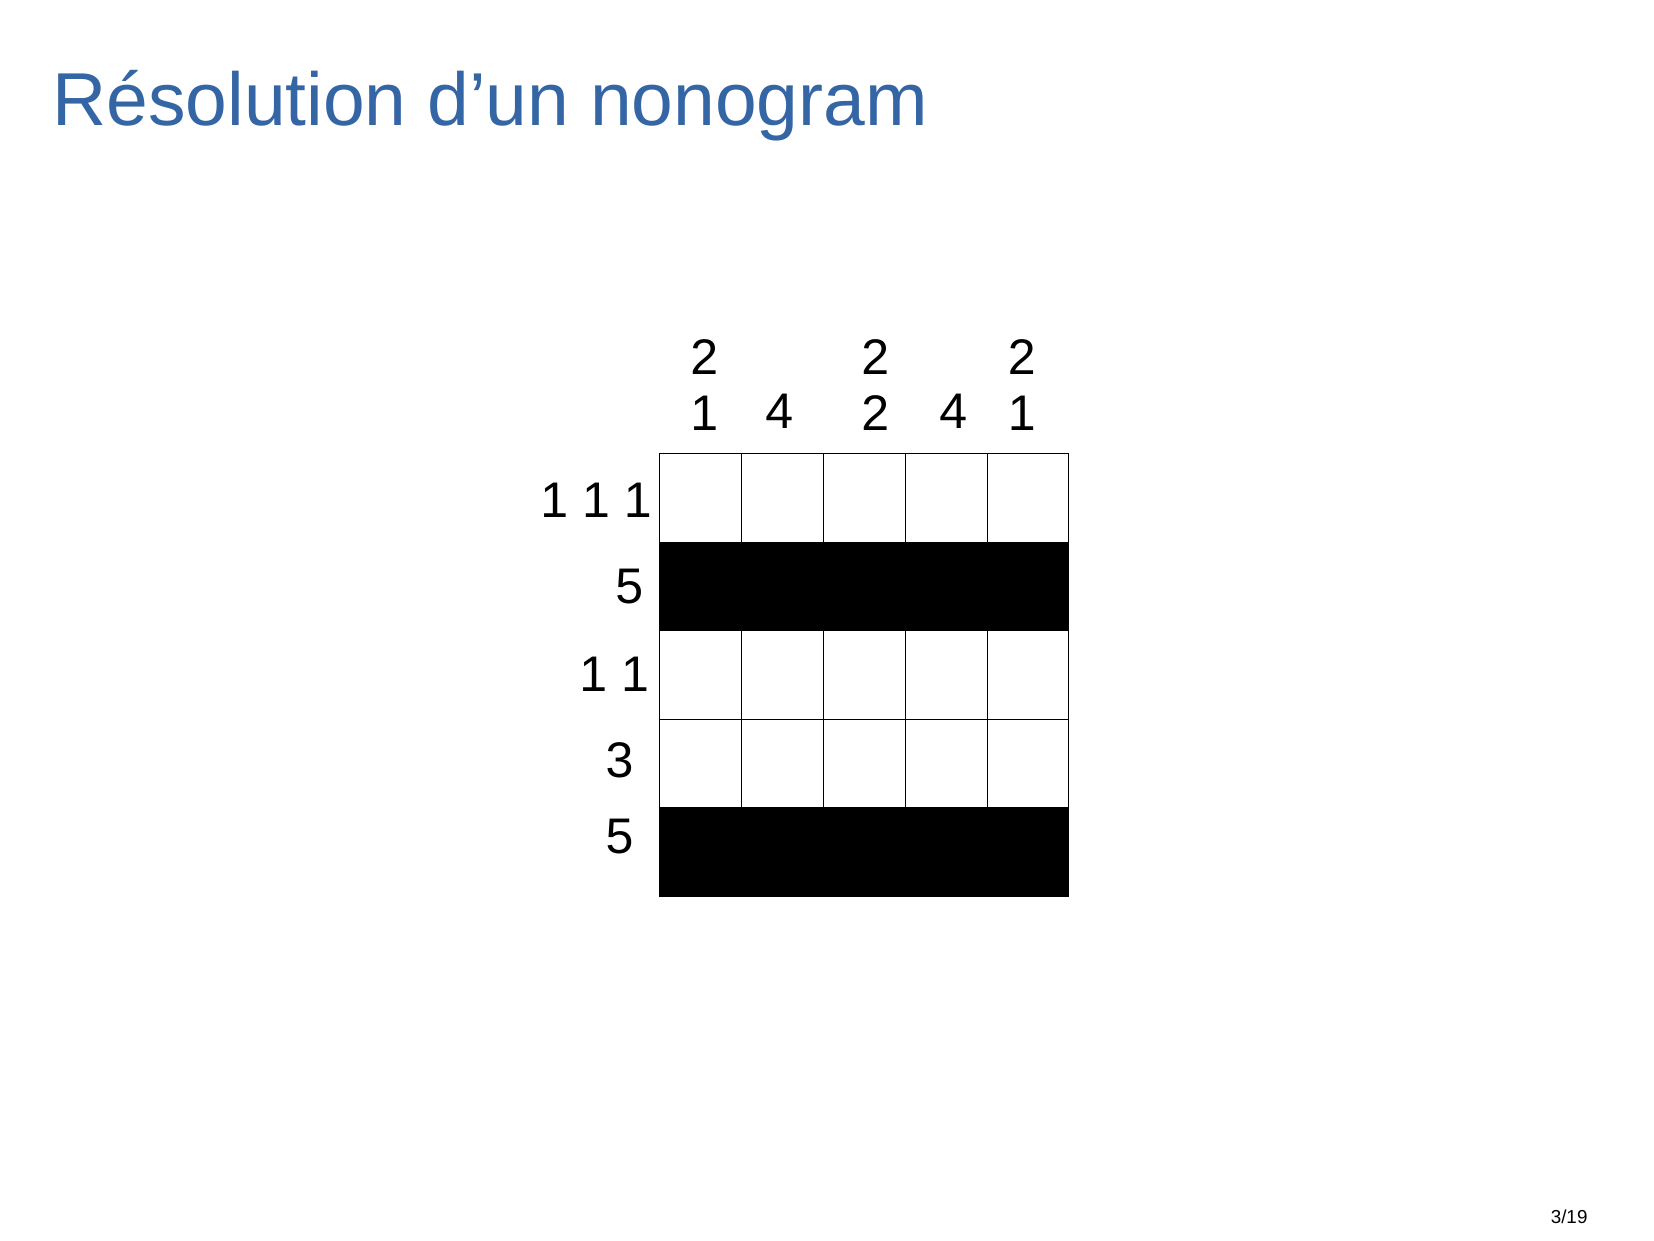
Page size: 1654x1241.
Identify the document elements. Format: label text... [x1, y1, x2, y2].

text_box 2 1 [993, 322, 1051, 454]
table_header [824, 454, 905, 542]
table_cell [824, 543, 905, 630]
table_cell [906, 631, 987, 719]
table_cell [742, 808, 823, 896]
text_box Résolution d’un nonogram [37, 50, 1013, 151]
table_cell [988, 720, 1068, 807]
table_cell [906, 808, 987, 896]
text_box 5 [600, 551, 676, 639]
text_box 1 1 1 [525, 464, 676, 551]
text_box 3/19 [1536, 1198, 1613, 1235]
table_cell [824, 720, 905, 807]
table_cell [660, 631, 741, 719]
table_cell [660, 808, 741, 896]
table_cell [660, 720, 741, 807]
text_box 2 1 [675, 322, 733, 454]
table_cell [906, 720, 987, 807]
table_cell [988, 543, 1068, 630]
table_cell [824, 808, 905, 896]
table_header [906, 454, 987, 542]
text_box 3 [590, 724, 649, 801]
table_cell [742, 720, 823, 807]
table_header [988, 454, 1068, 542]
table_cell [824, 631, 905, 719]
table_cell [742, 631, 823, 719]
table_cell [742, 543, 823, 630]
table_cell [906, 543, 987, 630]
table_cell [676, 543, 741, 630]
table_header [742, 454, 823, 542]
table_header [660, 454, 741, 542]
text_box 2 2 [846, 322, 885, 454]
text_box 4 [924, 375, 963, 452]
table_cell [988, 808, 1068, 896]
text_box 1 1 [564, 638, 678, 715]
text_box 5 [590, 801, 642, 877]
text_box 4 [750, 375, 789, 452]
table_cell [988, 631, 1068, 719]
